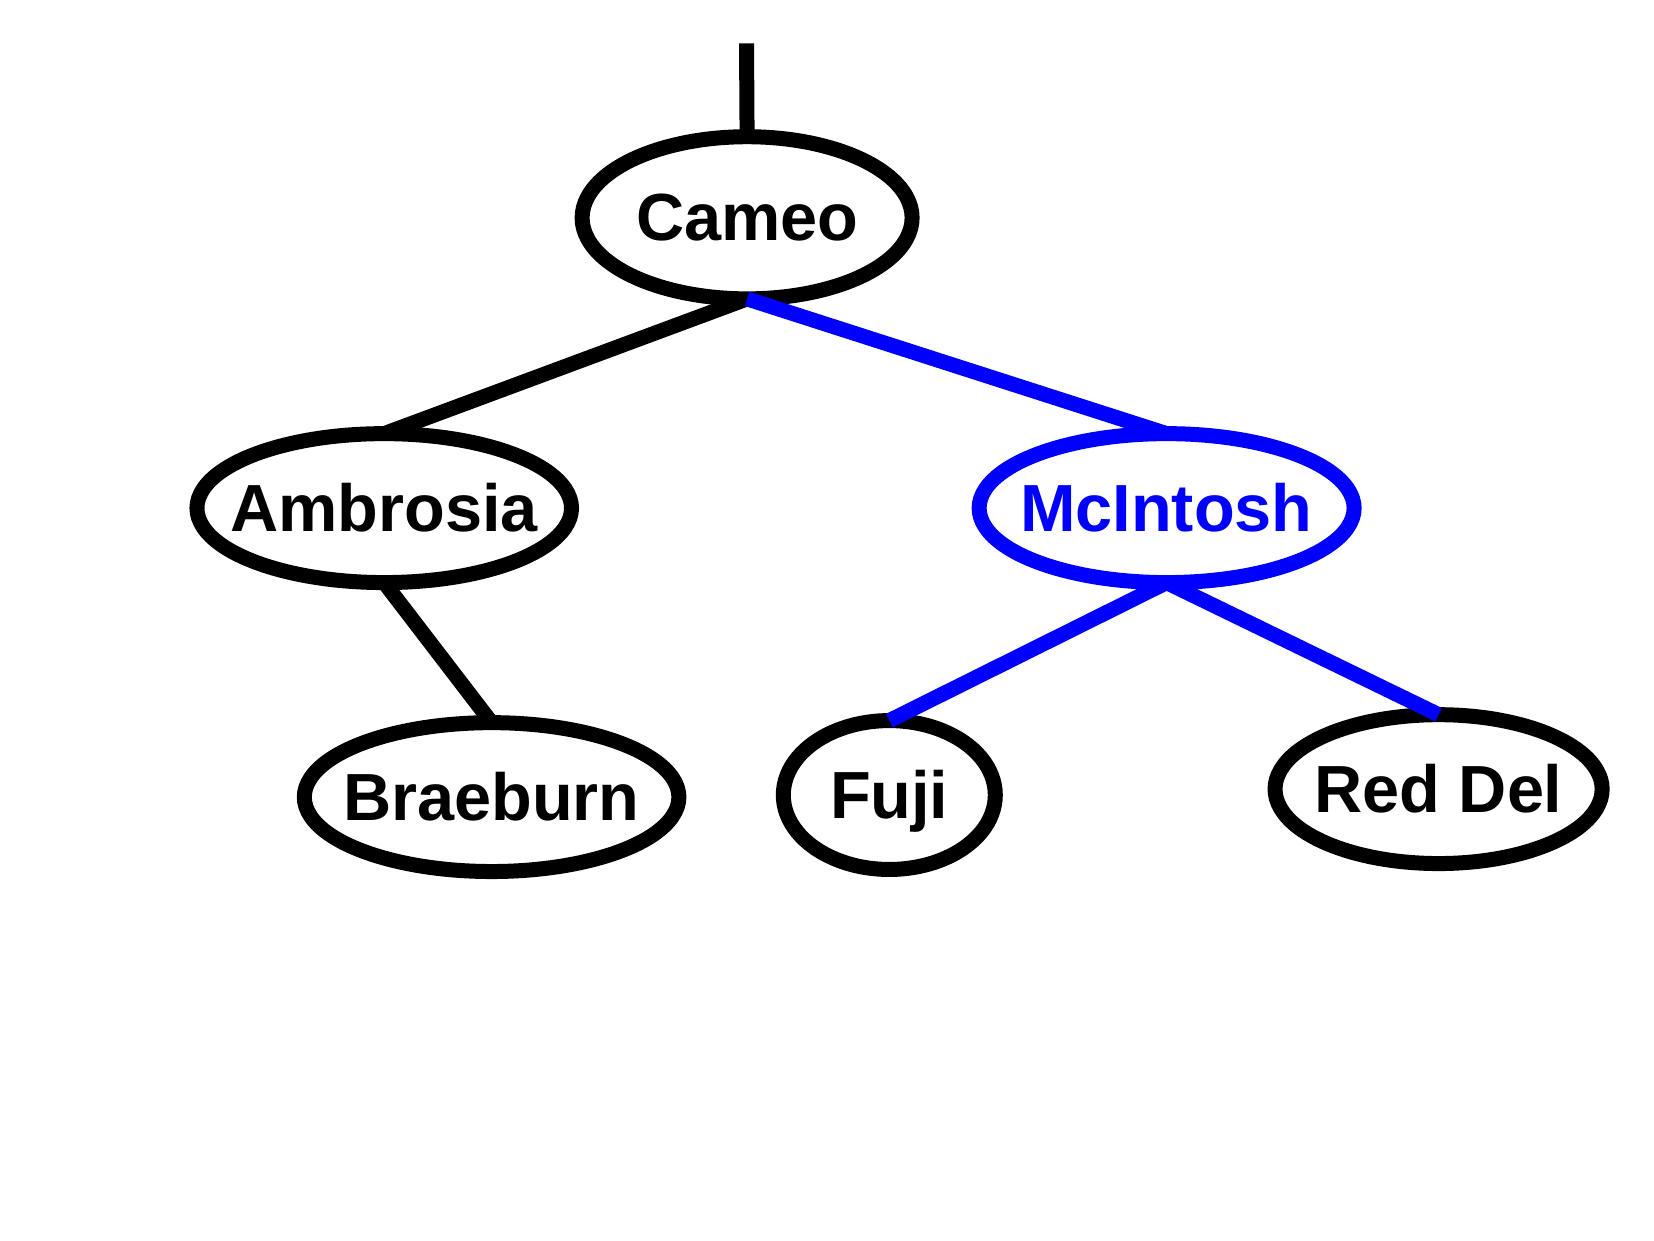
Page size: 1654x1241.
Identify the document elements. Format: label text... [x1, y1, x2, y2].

text_box Cameo [582, 136, 913, 299]
text_box Fuji [783, 720, 996, 870]
text_box Red Del [1275, 714, 1603, 864]
text_box McIntosh [979, 433, 1355, 583]
text_box Ambrosia [196, 433, 572, 583]
text_box Braeburn [304, 722, 679, 872]
